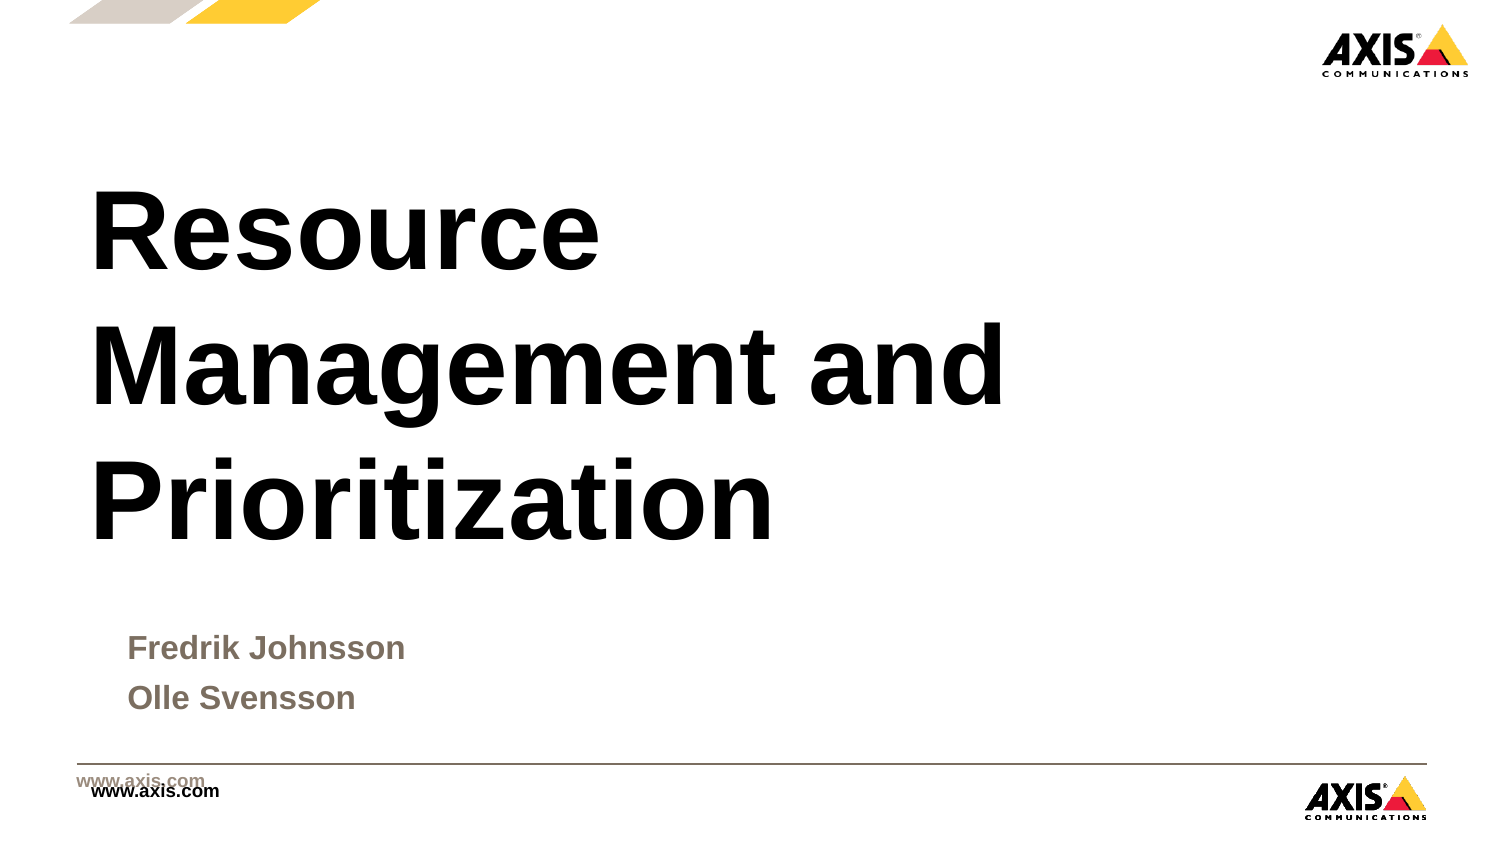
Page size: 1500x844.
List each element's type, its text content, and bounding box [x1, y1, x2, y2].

picture [1322, 24, 1468, 77]
title Resource Management and Prioritization [75, 150, 1050, 563]
picture [1305, 776, 1426, 820]
subtitle Fredrik Johnsson Olle Svensson [112, 618, 1163, 751]
